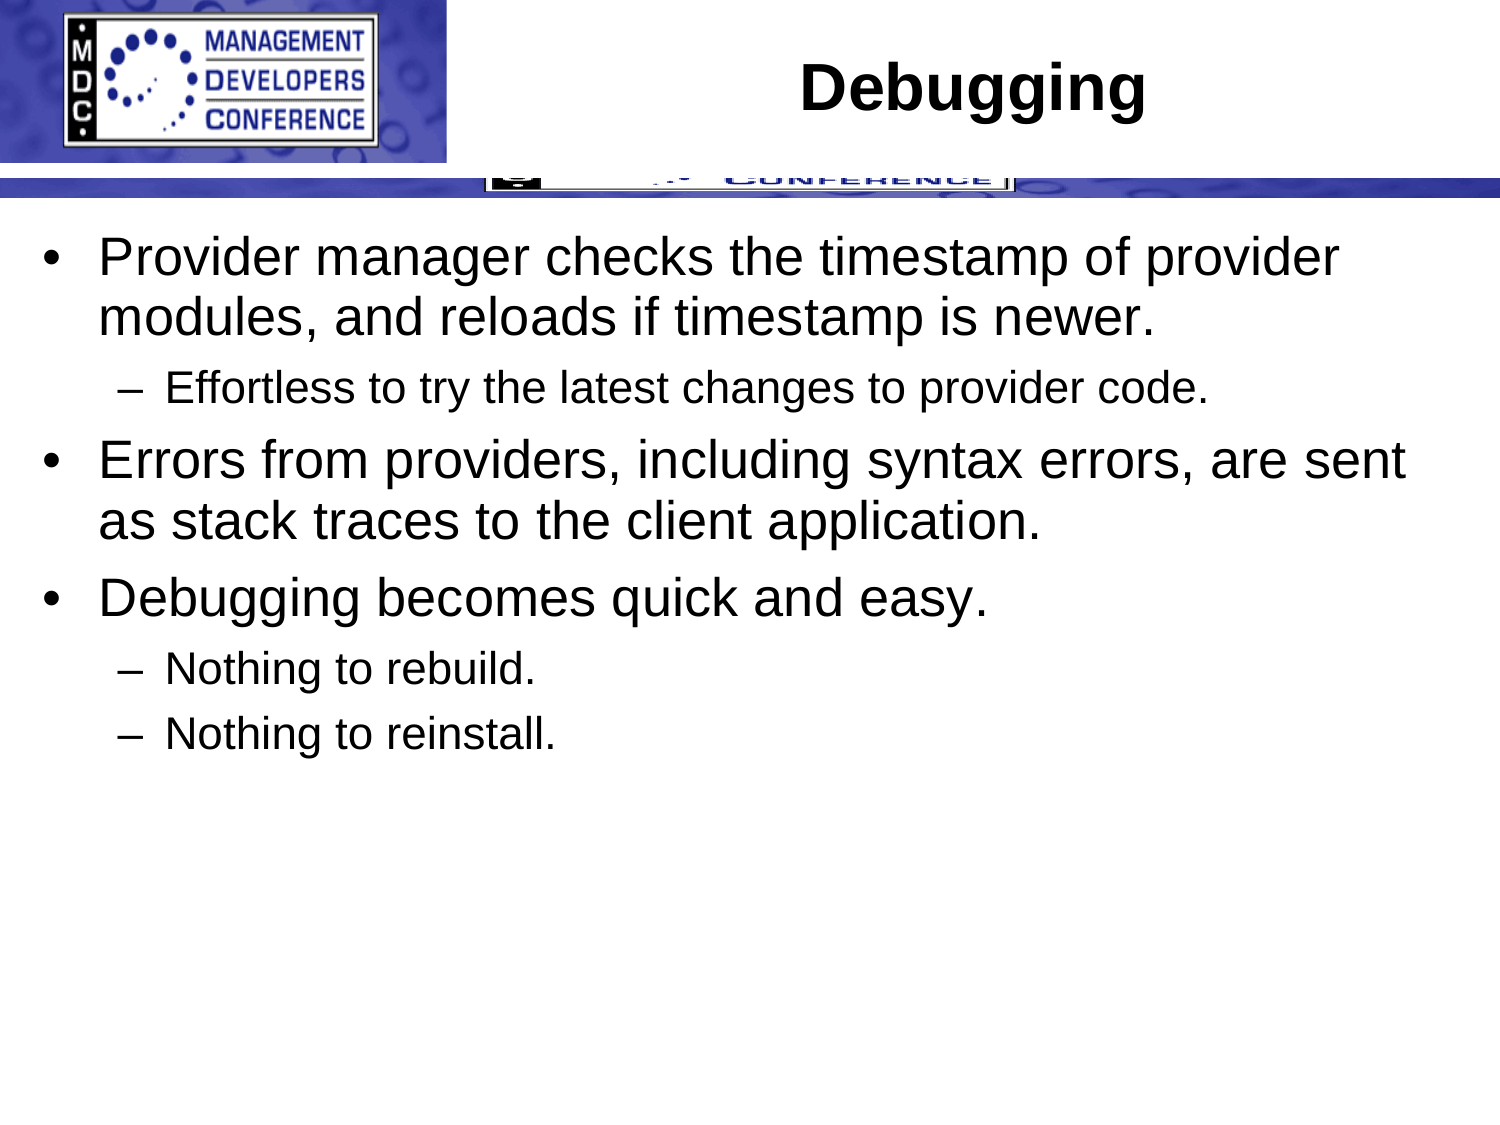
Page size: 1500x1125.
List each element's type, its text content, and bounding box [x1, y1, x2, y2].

list Provider manager checks the timestamp of provider modules, and reloads if timestamp is newer. Effortless to try the latest changes to provider code. Errors from providers, including syntax errors, are sent as stack traces to the client application. Debugging becomes quick and easy. Nothing to rebuild. Nothing to reinstall. [42, 226, 1433, 969]
picture [0, 0, 447, 163]
picture [0, 178, 1500, 198]
title Debugging [447, 0, 1500, 176]
